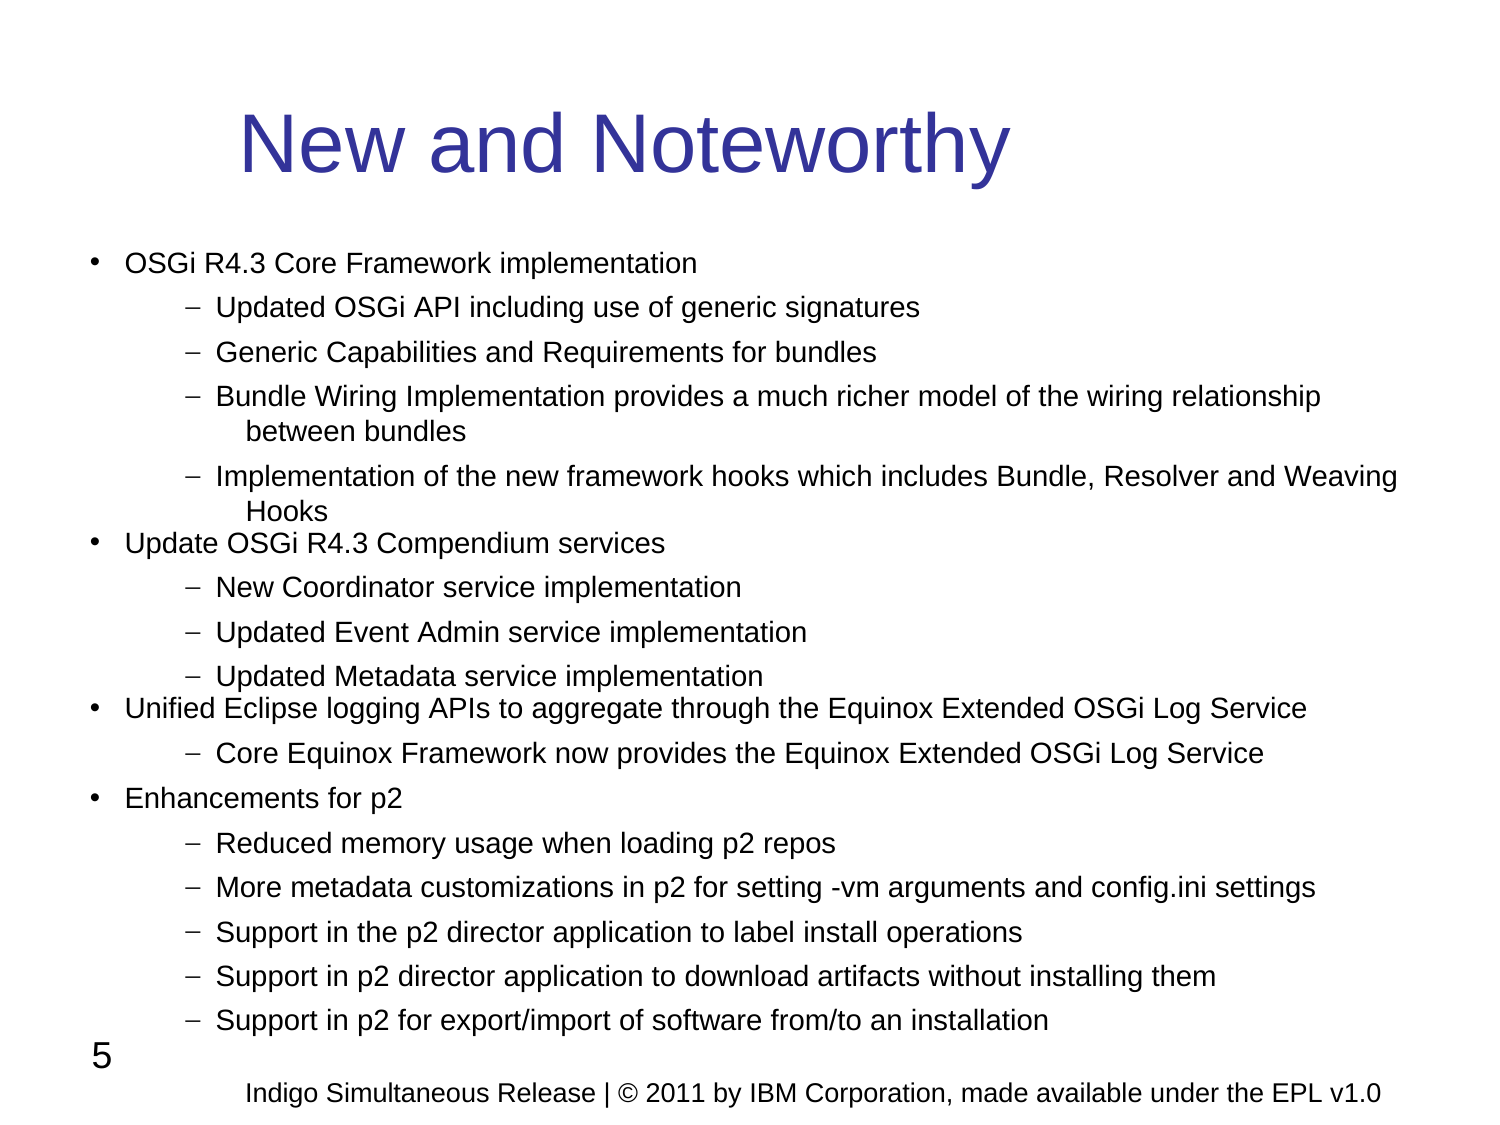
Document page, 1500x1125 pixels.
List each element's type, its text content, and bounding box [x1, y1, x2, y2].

list OSGi R4.3 Core Framework implementation Updated OSGi API including use of generic signatures Generic Capabilities and Requirements for bundles Bundle Wiring Implementation provides a much richer model of the wiring relationship between bundles Implementation of the new framework hooks which includes Bundle, Resolver and Weaving Hooks Update OSGi R4.3 Compendium services New Coordinator service implementation Updated Event Admin service implementation Updated Metadata service implementation Unified Eclipse logging APIs to aggregate through the Equinox Extended OSGi Log Service Core Equinox Framework now provides the Equinox Extended OSGi Log Service Enhancements for p2 Reduced memory usage when loading p2 repos More metadata customizations in p2 for setting -vm arguments and config.ini settings Support in the p2 director application to label install operations Support in p2 director application to download artifacts without installing them Support in p2 for export/import of software from/to an installation [74, 243, 1426, 1051]
title New and Noteworthy [74, 45, 1176, 233]
